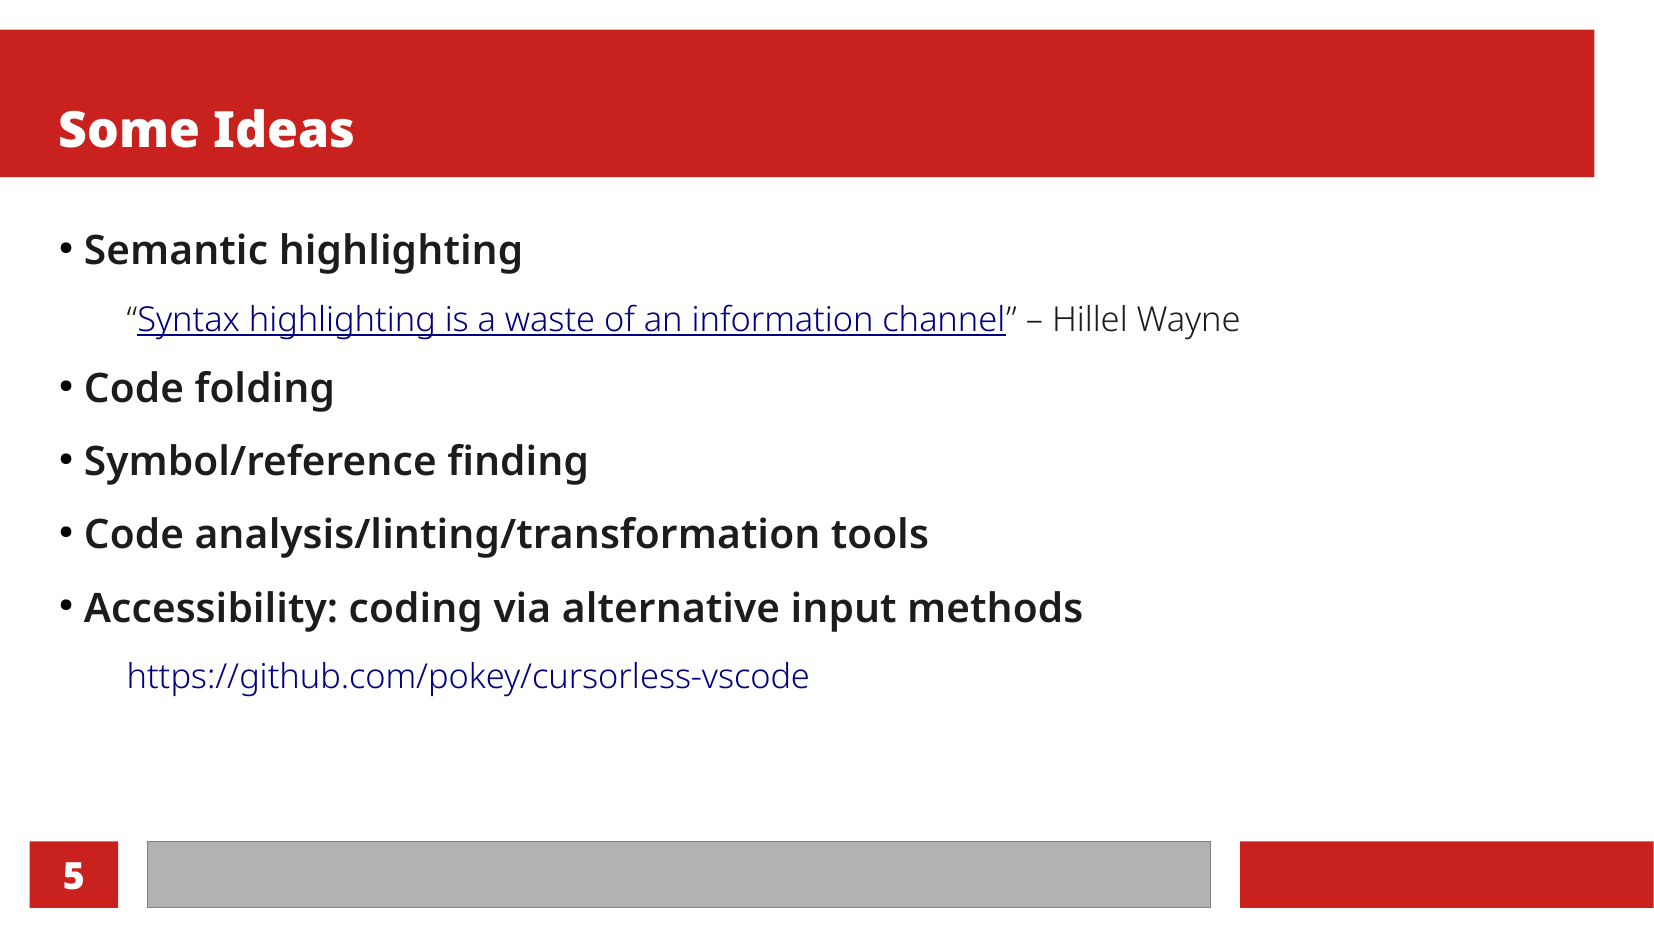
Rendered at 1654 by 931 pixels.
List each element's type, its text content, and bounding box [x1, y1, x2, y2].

list Semantic highlighting “Syntax highlighting is a waste of an information channel” – Hillel Wayne Code folding Symbol/reference finding Code analysis/linting/transformation tools Accessibility: coding via alternative input methods https://github.com/pokey/cursorless-vscode [59, 221, 1565, 798]
title Some Ideas [59, 44, 1595, 163]
